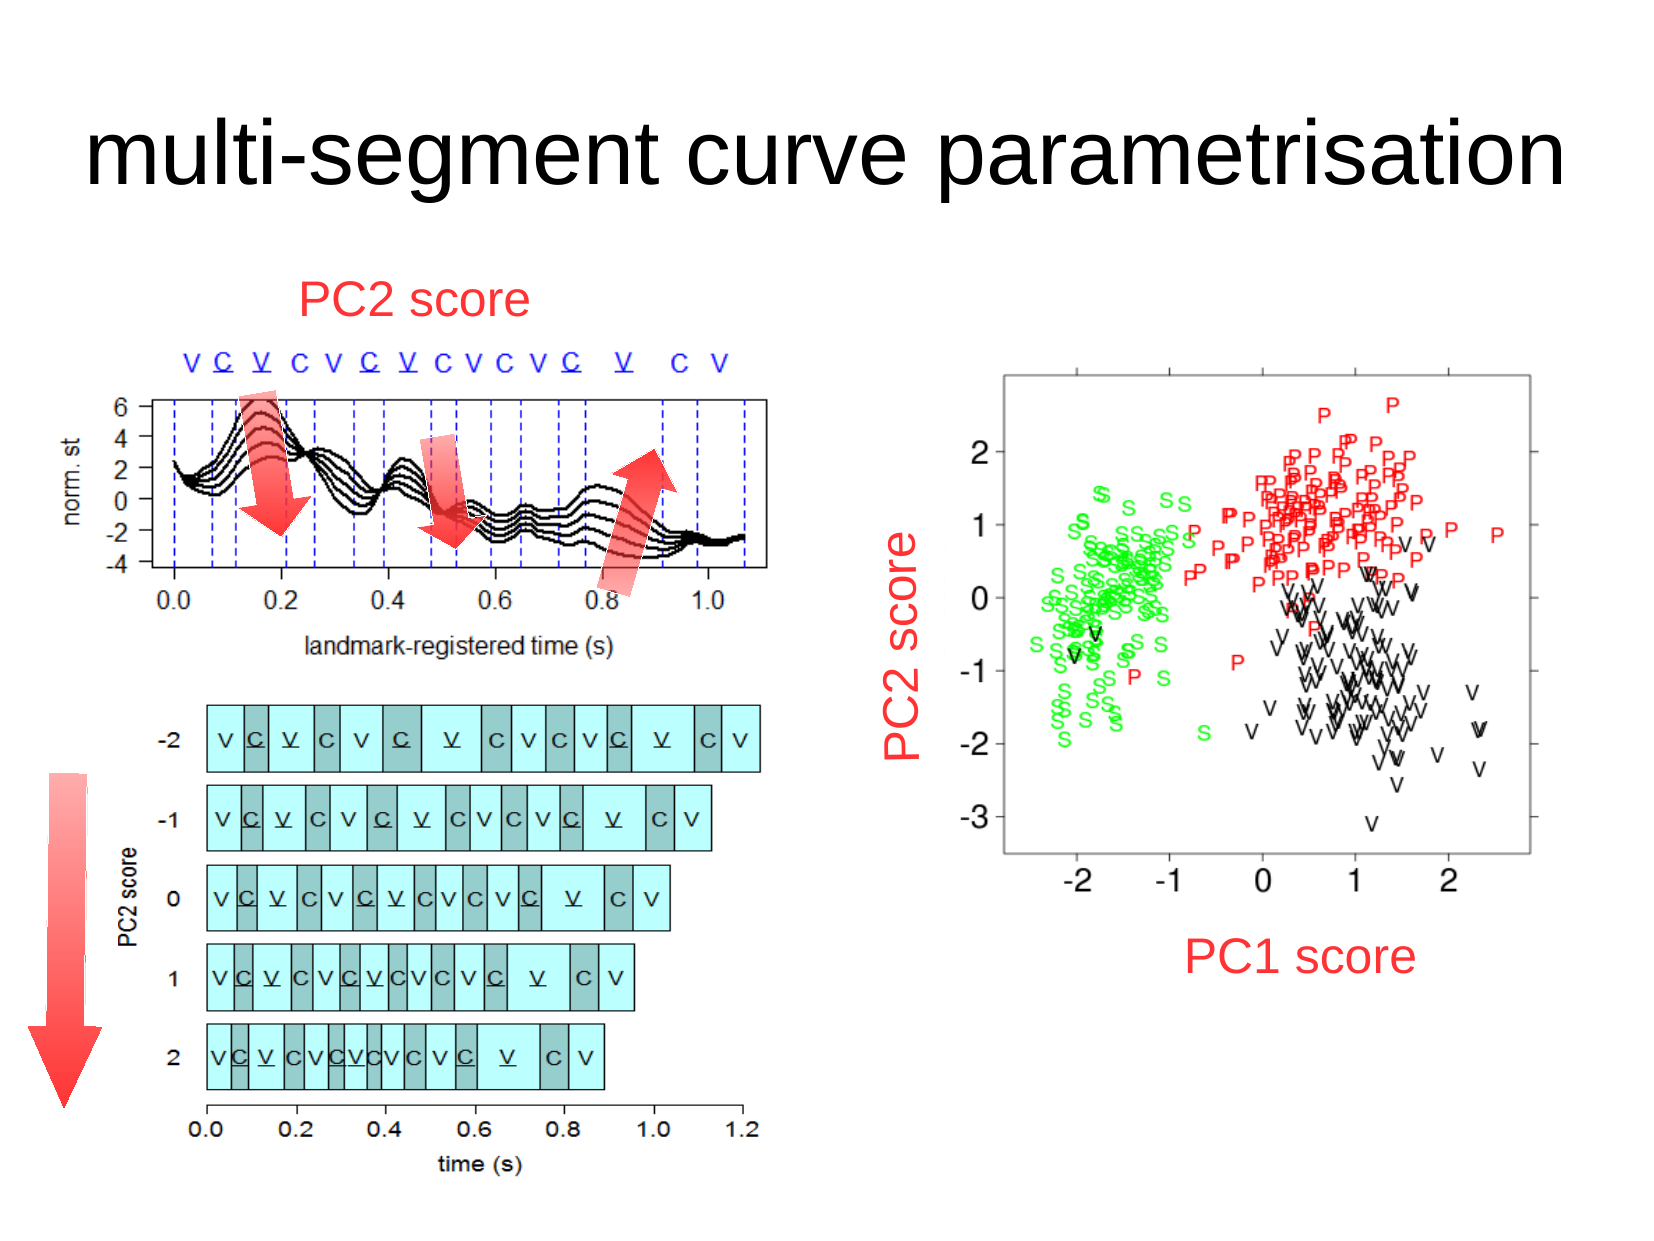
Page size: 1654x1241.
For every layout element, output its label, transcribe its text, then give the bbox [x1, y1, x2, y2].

picture [118, 696, 804, 1193]
text_box PC1 score [1169, 921, 1441, 1004]
text_box [595, 447, 679, 598]
text_box [26, 772, 104, 1110]
picture [944, 330, 1571, 898]
text_box [415, 433, 487, 550]
text_box PC2 score [283, 263, 556, 343]
text_box [237, 389, 313, 538]
title multi-segment curve parametrisation [82, 49, 1571, 257]
picture [59, 307, 815, 683]
text_box PC2 score [862, 506, 944, 780]
